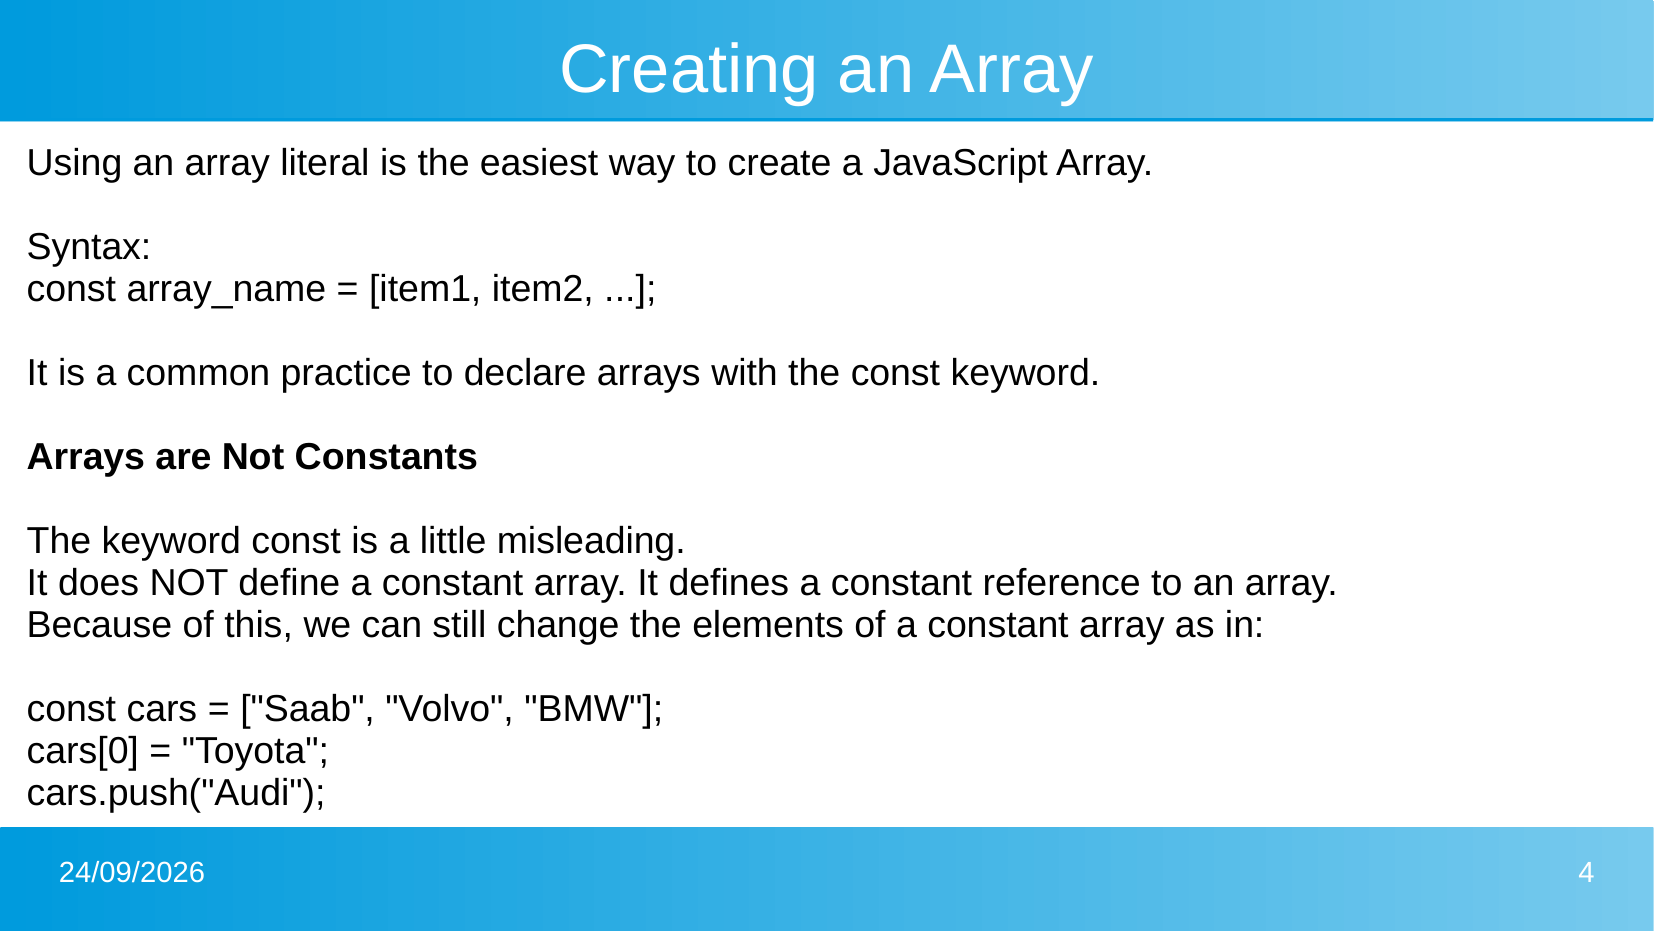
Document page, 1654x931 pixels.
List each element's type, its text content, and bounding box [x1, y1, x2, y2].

text_box Using an array literal is the easiest way to create a JavaScript Array. Syntax: const array_name = [item1, item2, ...]; It is a common practice to declare arrays with the const keyword. Arrays are Not Constants The keyword const is a little misleading. It does NOT define a constant array. It defines a constant reference to an array. Because of this, we can still change the elements of a constant array as in: const cars = ["Saab", "Volvo", "BMW"]; cars[0] = "Toyota"; cars.push("Audi"); [11, 134, 1518, 821]
title Creating an Array [59, 29, 1595, 108]
